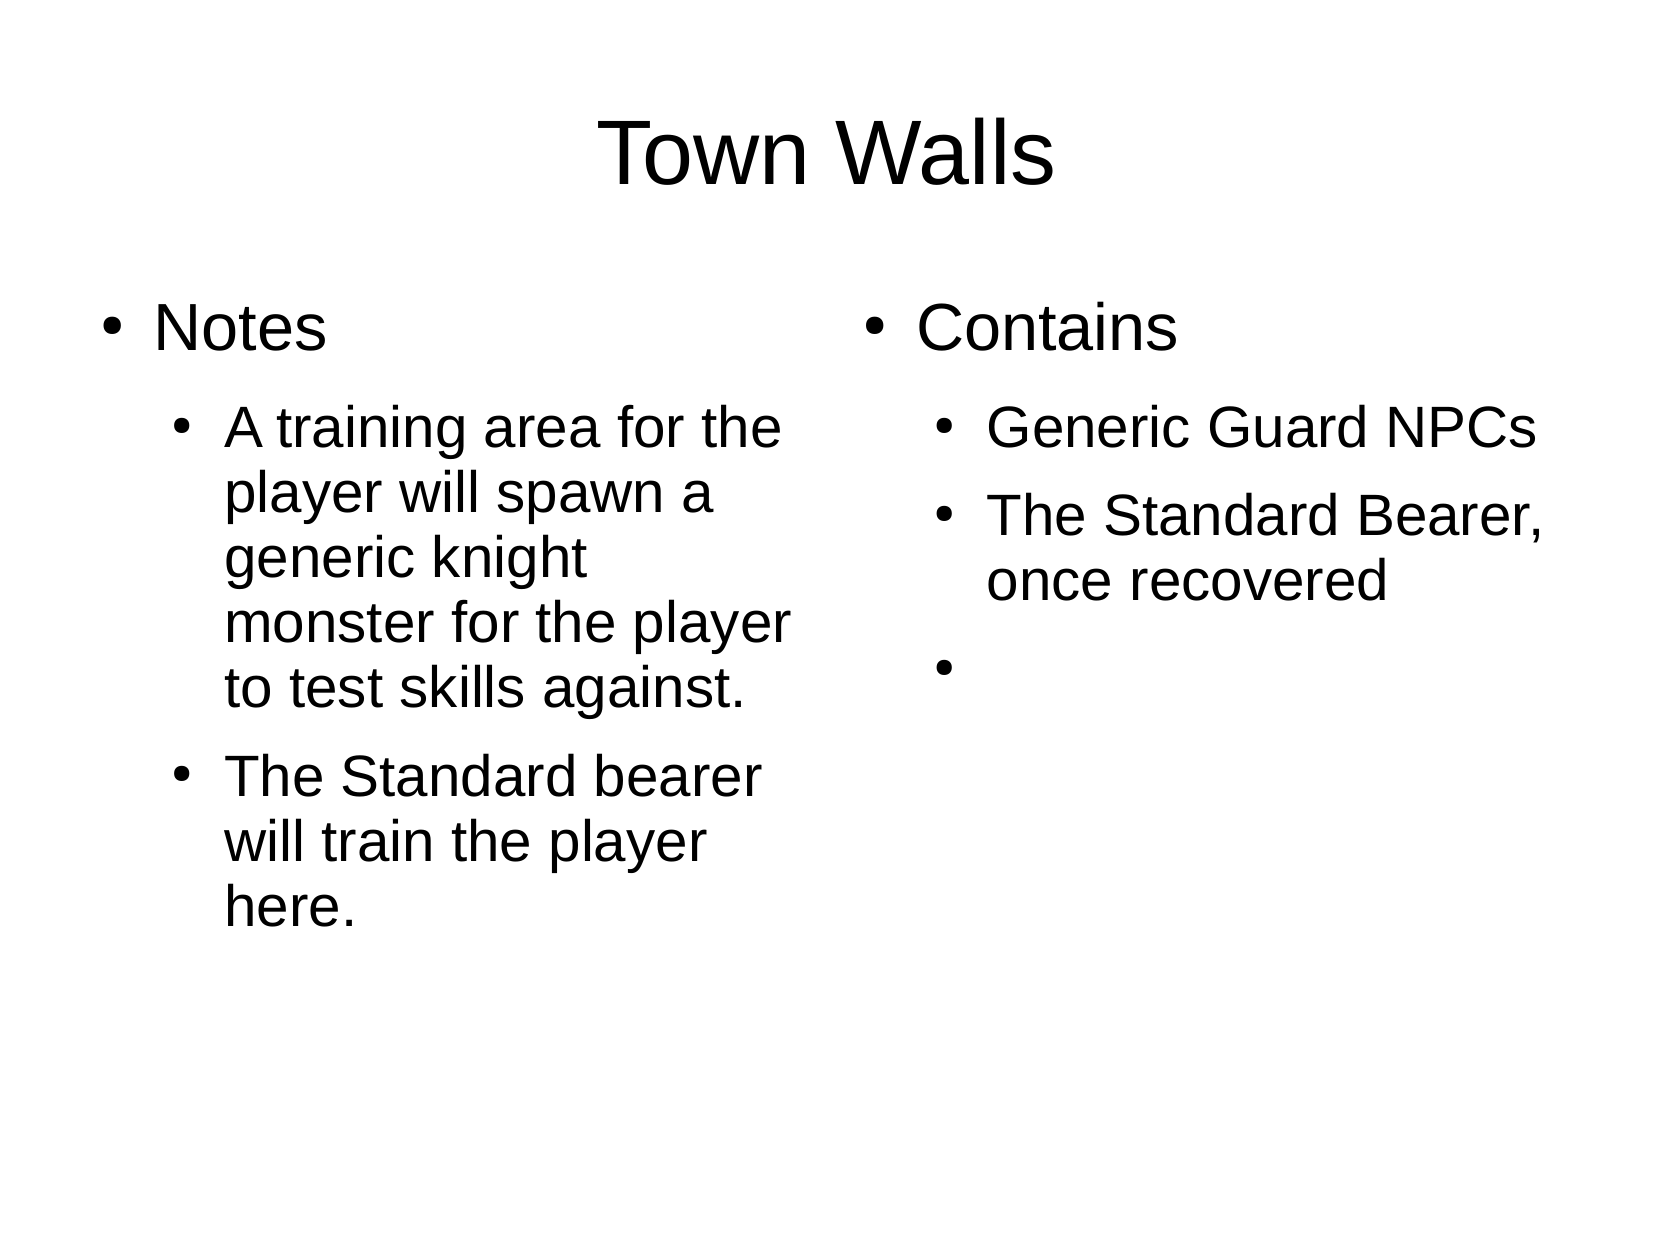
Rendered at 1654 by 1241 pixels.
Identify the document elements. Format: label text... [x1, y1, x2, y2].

list Contains Generic Guard NPCs The Standard Bearer, once recovered [845, 290, 1572, 1109]
list Notes A training area for the player will spawn a generic knight monster for the player to test skills against. The Standard bearer will train the player here. [82, 290, 809, 1109]
title Town Walls [82, 56, 1571, 250]
